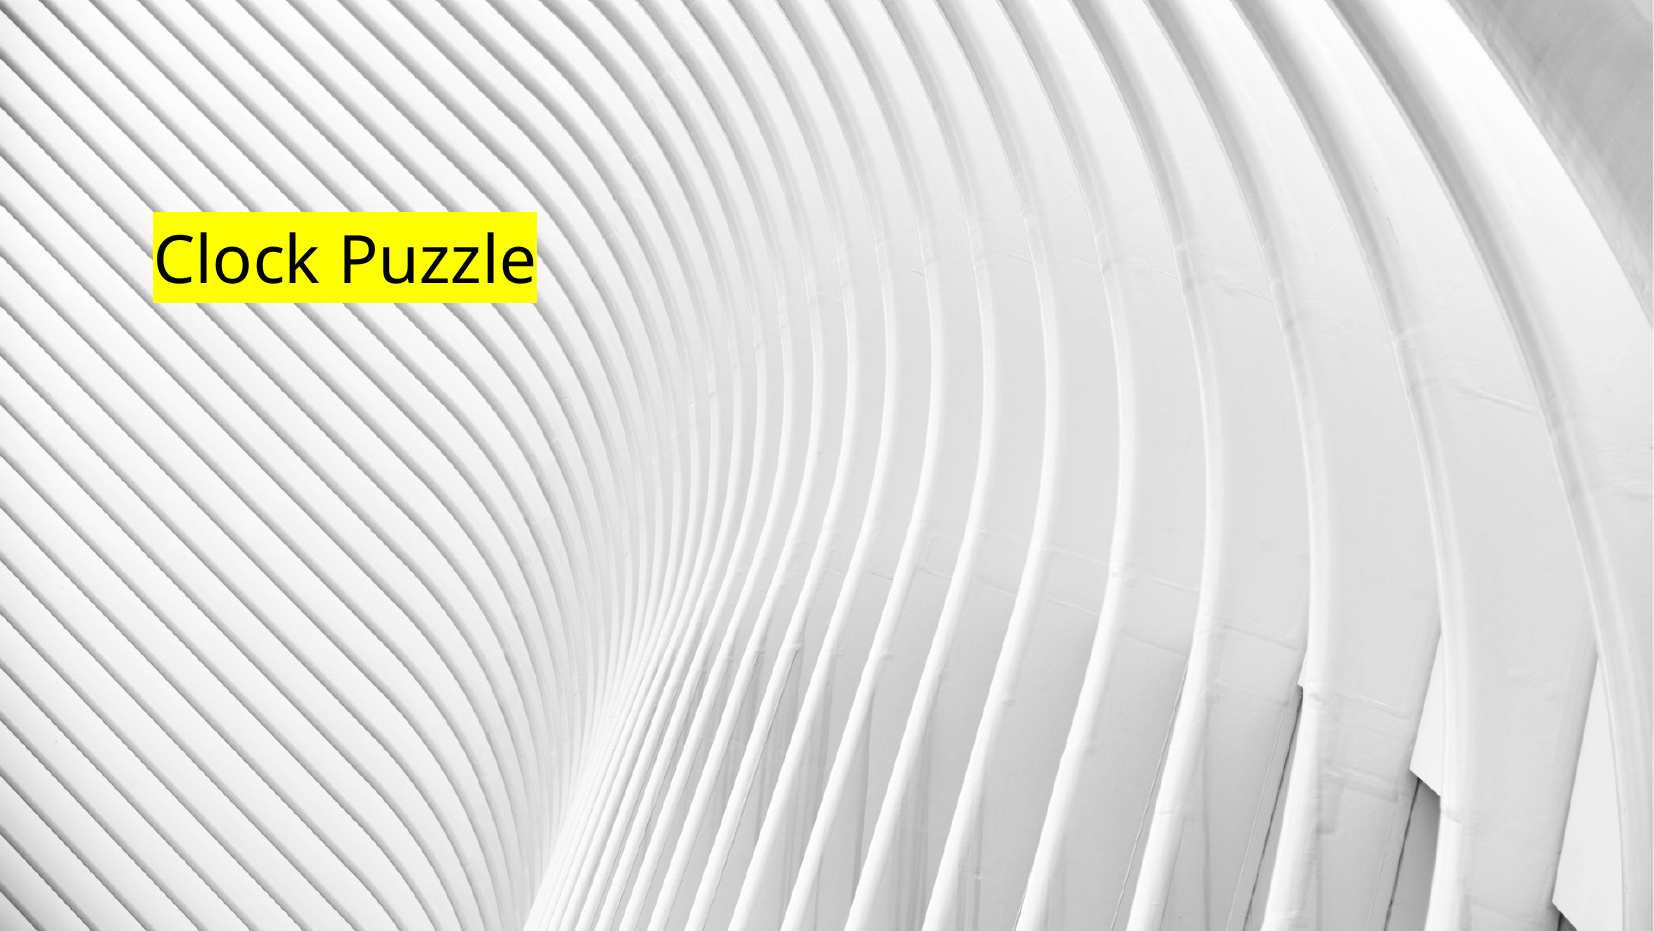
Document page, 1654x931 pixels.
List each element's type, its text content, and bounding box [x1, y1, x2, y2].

picture [0, 0, 1654, 931]
list Clock Puzzle [82, 217, 1571, 839]
